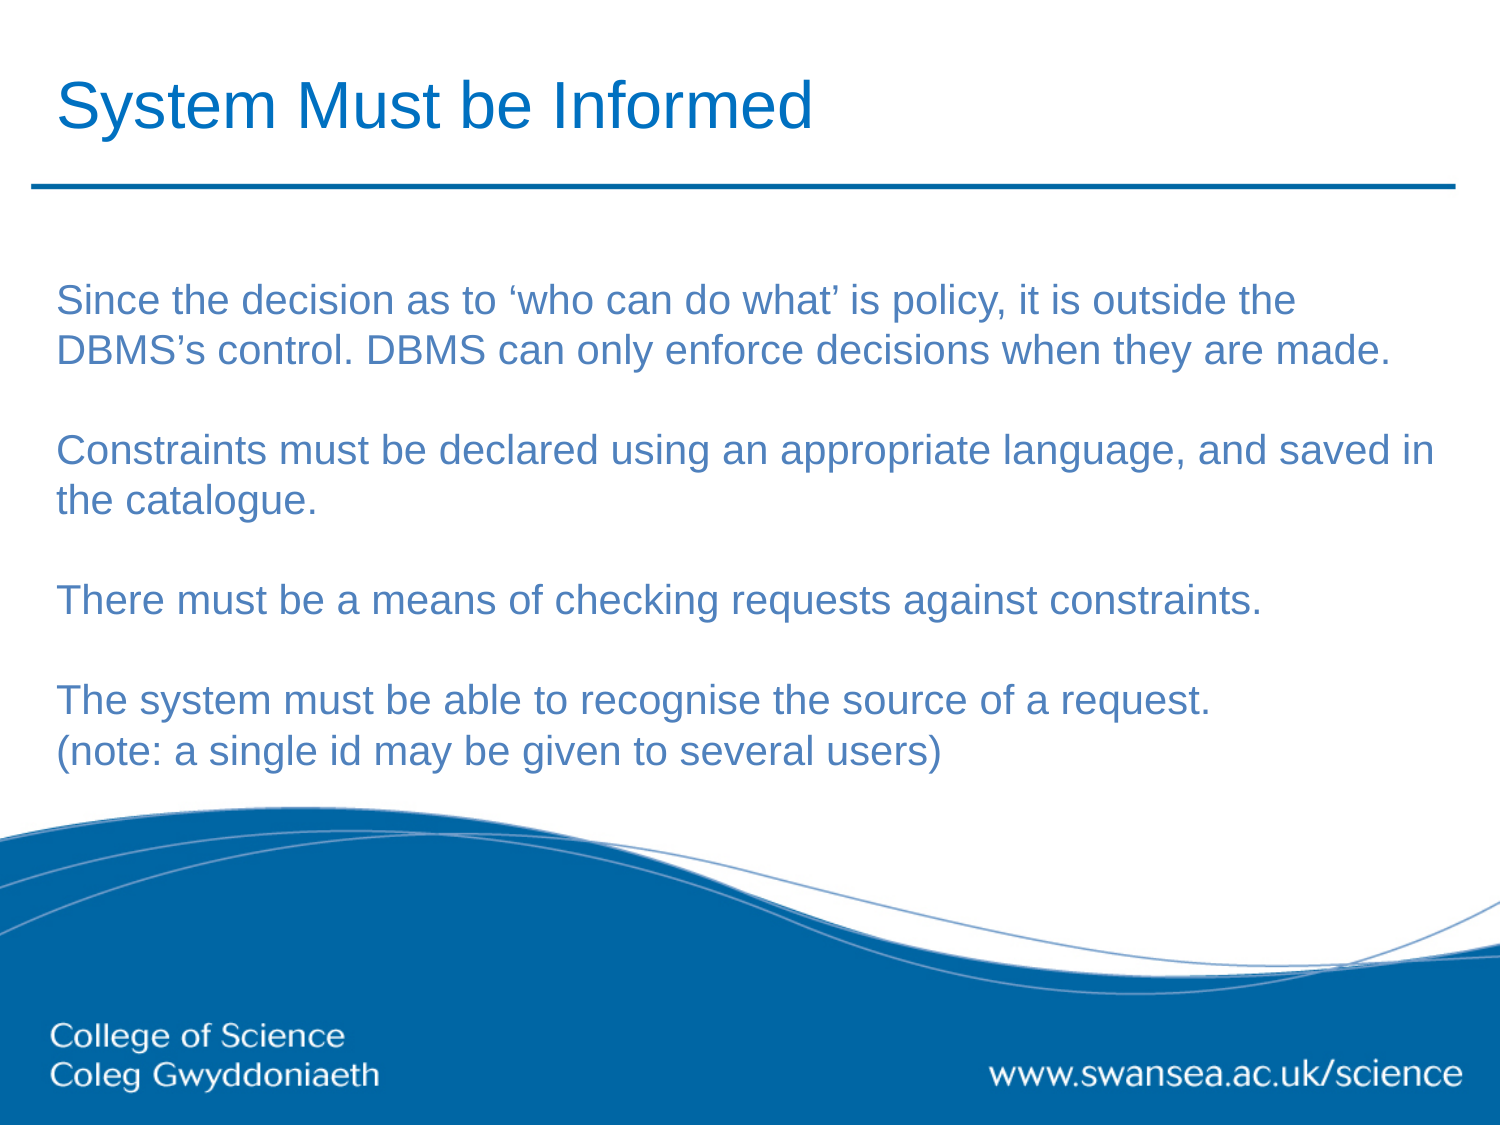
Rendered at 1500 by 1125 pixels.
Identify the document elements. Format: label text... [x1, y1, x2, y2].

picture [0, 0, 1500, 1125]
text_box Since the decision as to ‘who can do what’ is policy, it is outside the DBMS’s control. DBMS can only enforce decisions when they are made. Constraints must be declared using an appropriate language, and saved in the catalogue. There must be a means of checking requests against constraints. The system must be able to recognise the source of a request. (note: a single id may be given to several users) [41, 265, 1471, 781]
text_box System Must be Informed [41, 54, 1164, 150]
